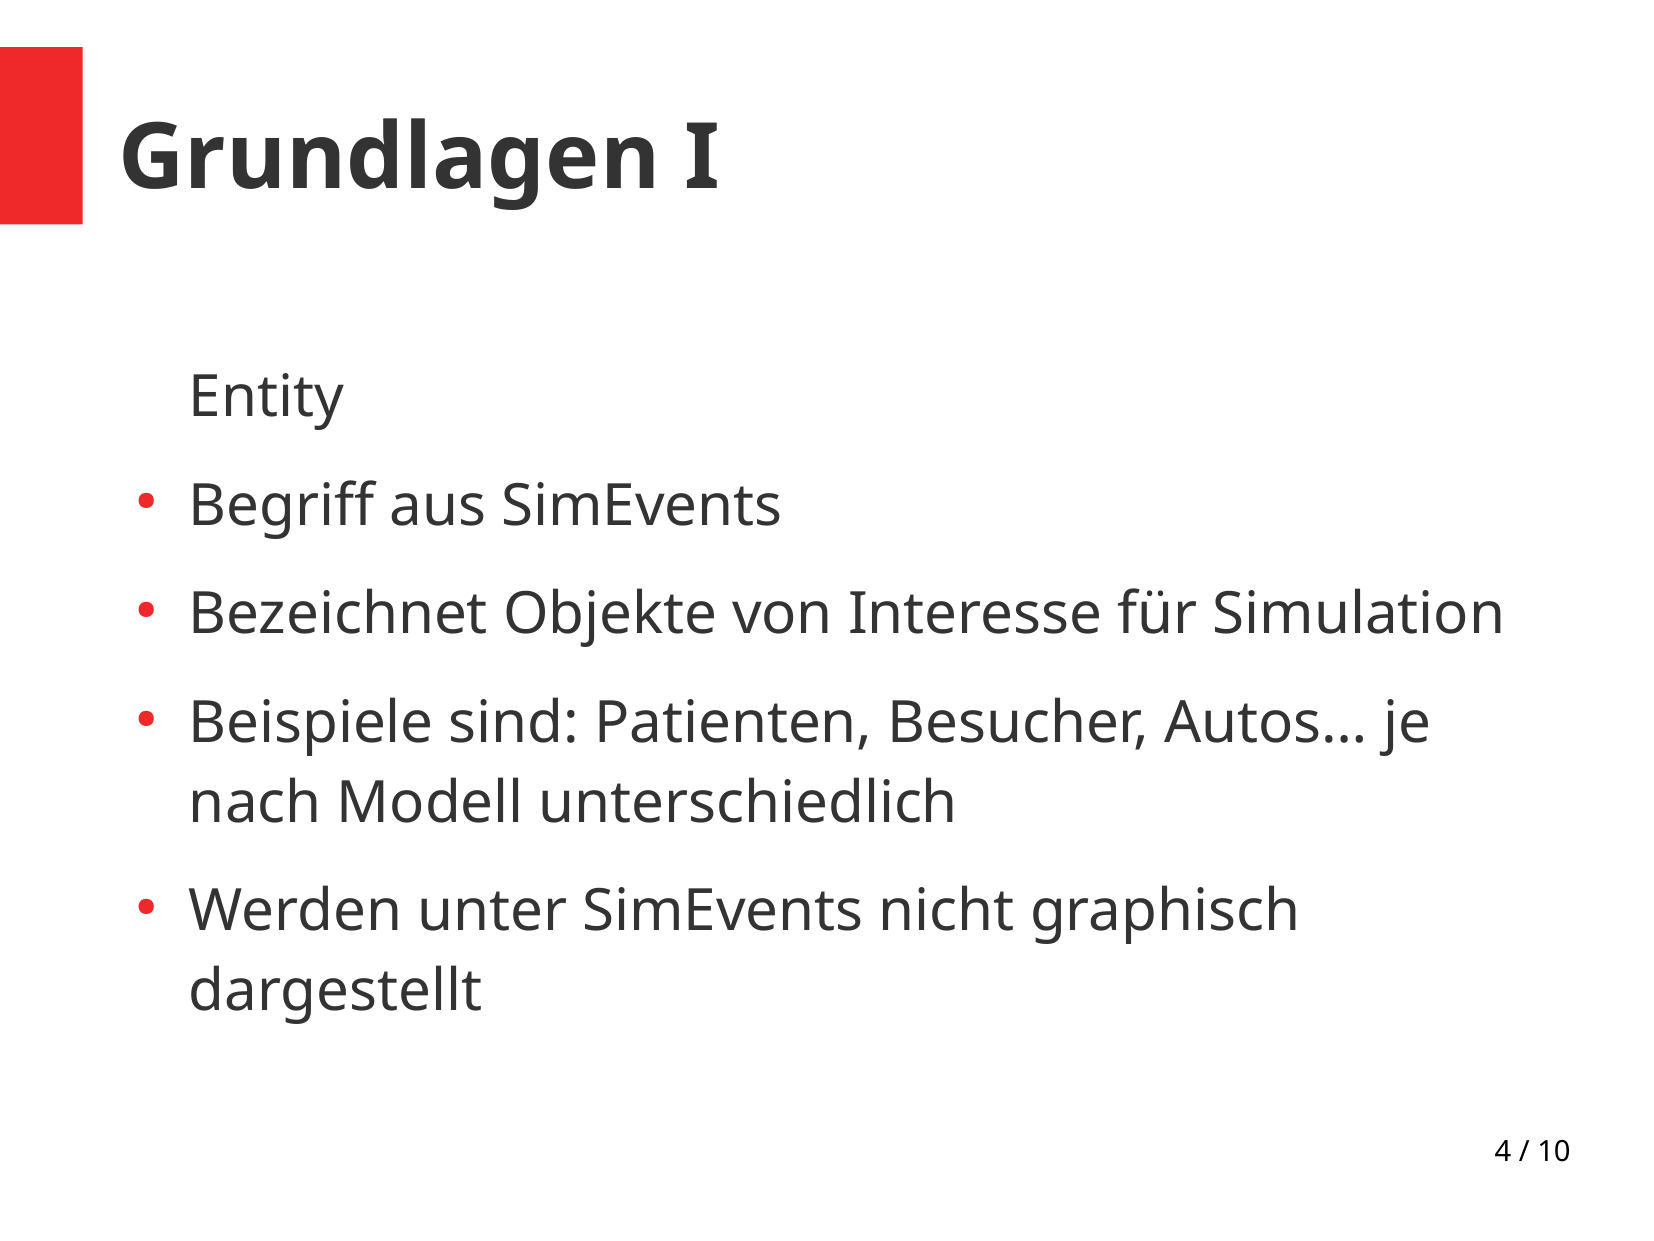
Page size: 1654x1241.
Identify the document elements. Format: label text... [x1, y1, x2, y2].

list Entity Begriff aus SimEvents Bezeichnet Objekte von Interesse für Simulation Beispiele sind: Patienten, Besucher, Autos… je nach Modell unterschiedlich Werden unter SimEvents nicht graphisch dargestellt [118, 354, 1536, 1074]
title Grundlagen I [118, 49, 1571, 257]
